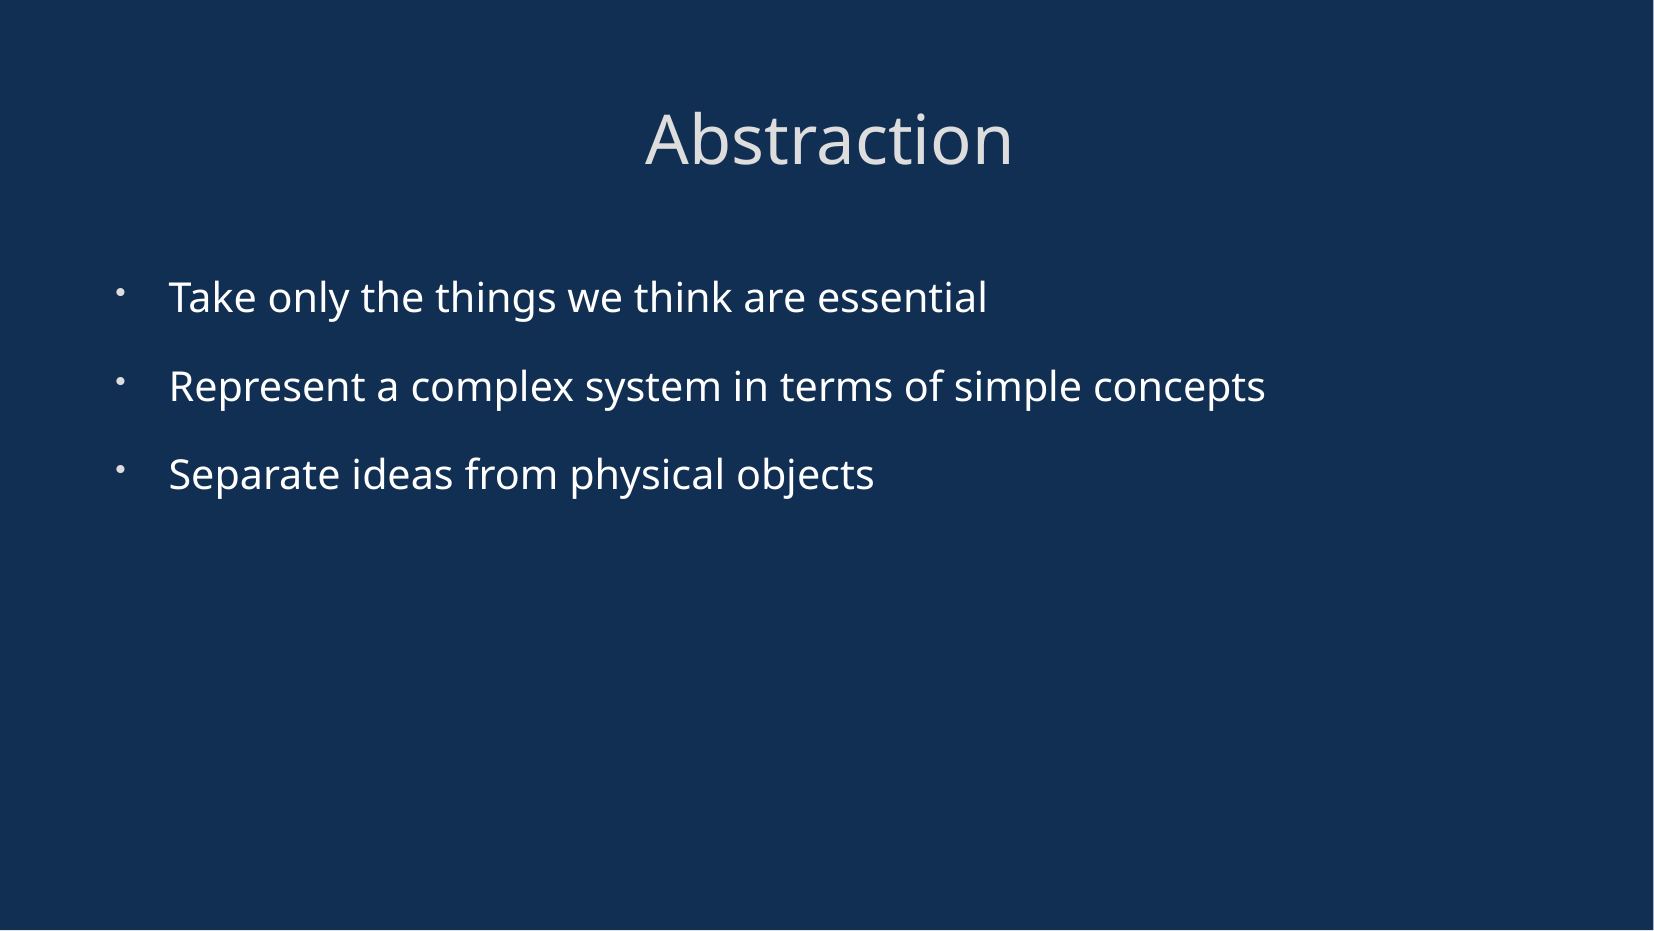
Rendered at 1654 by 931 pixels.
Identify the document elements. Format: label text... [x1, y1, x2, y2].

list Take only the things we think are essential Represent a complex system in terms of simple concepts Separate ideas from physical objects [97, 268, 1563, 806]
title Abstraction [97, 56, 1563, 220]
